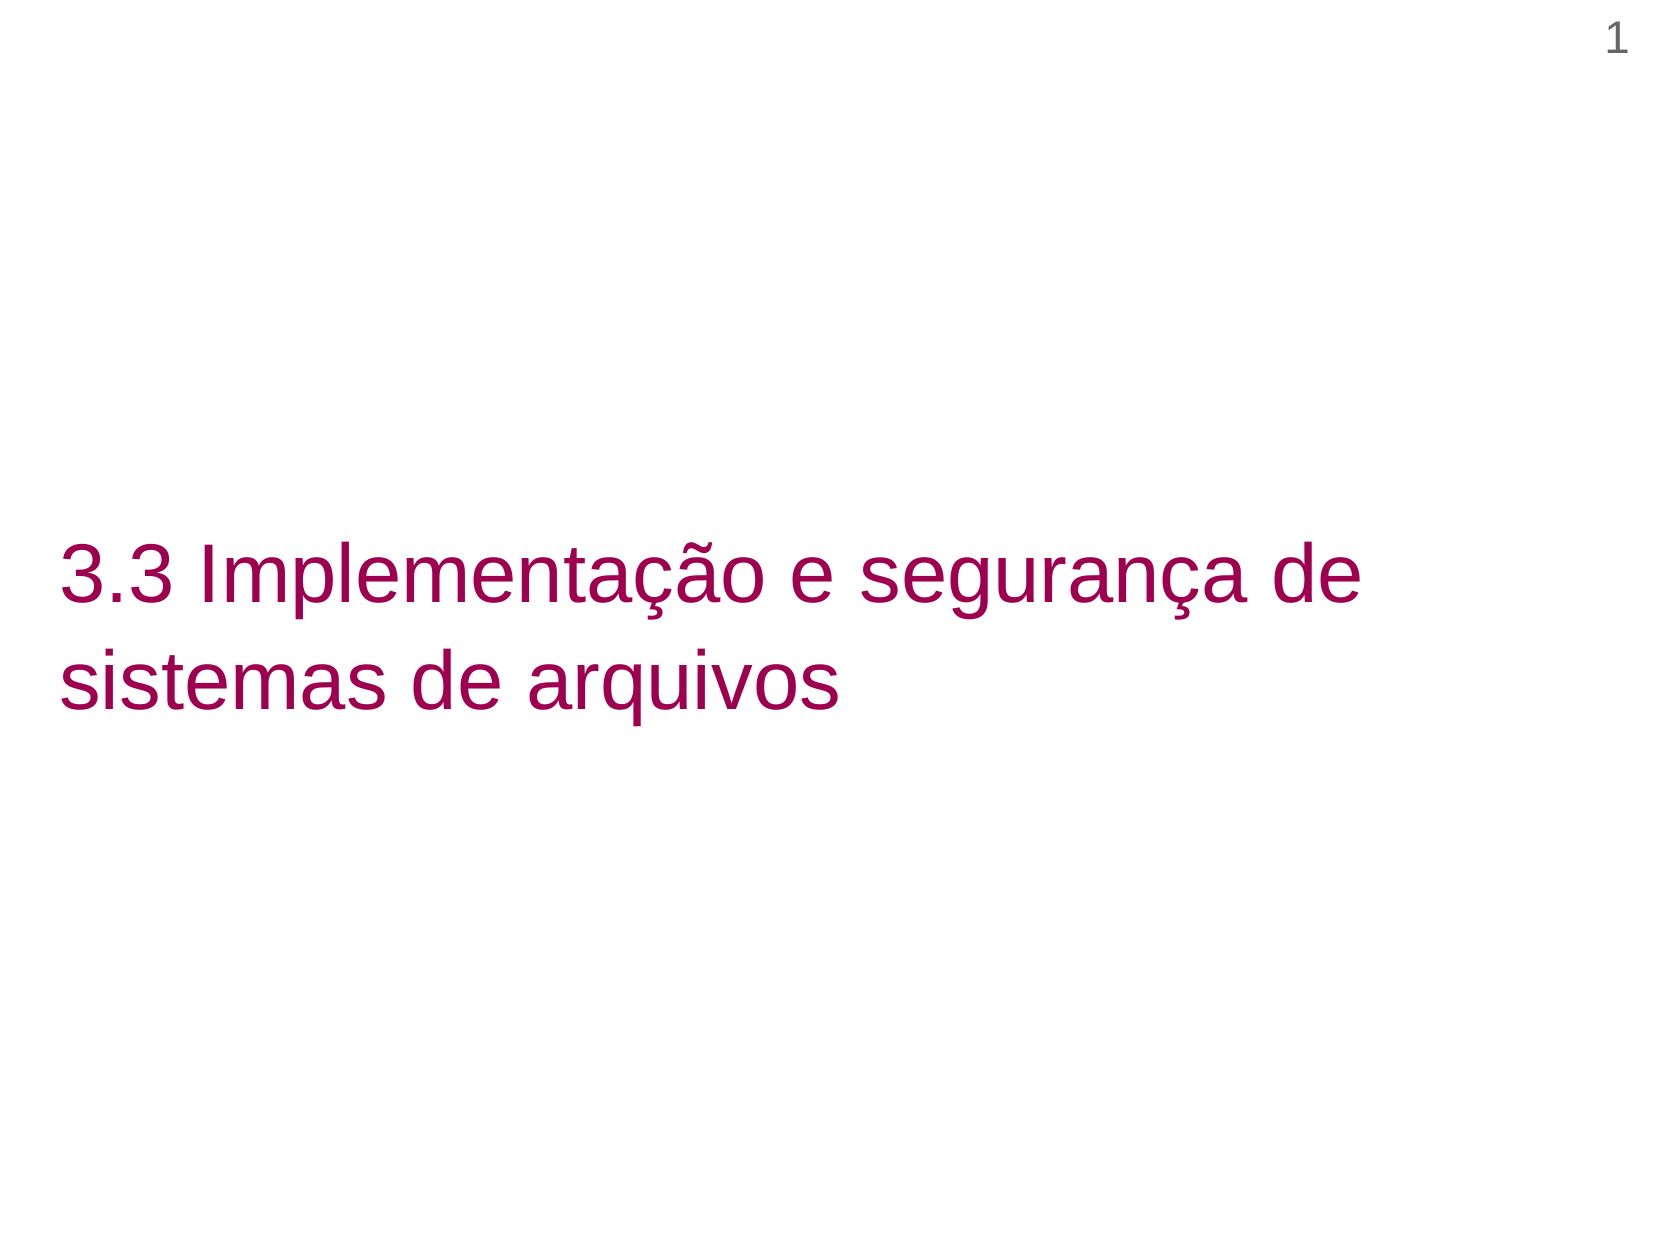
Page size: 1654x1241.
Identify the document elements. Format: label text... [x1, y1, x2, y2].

title 3.3 Implementação e segurança de sistemas de arquivos [59, 29, 1595, 1211]
